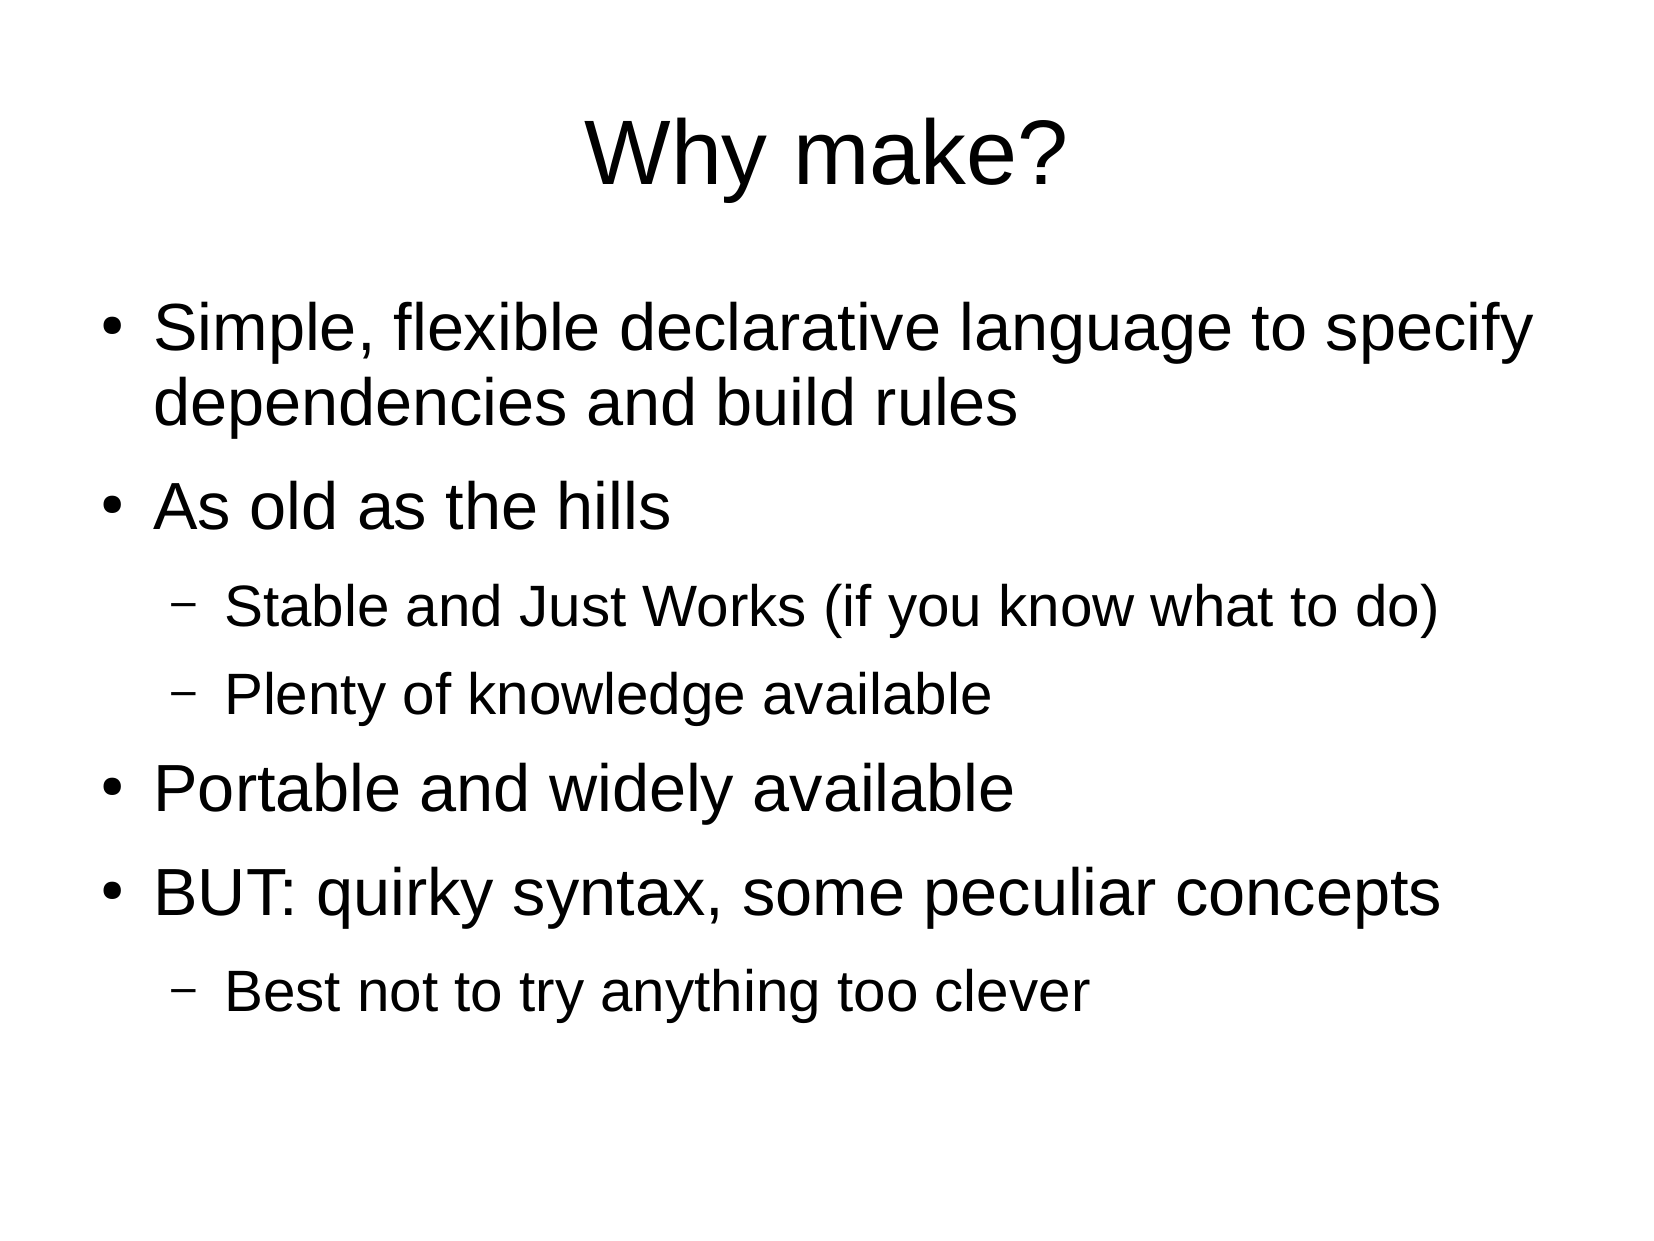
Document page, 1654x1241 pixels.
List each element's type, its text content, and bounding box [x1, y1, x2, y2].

title Why make? [82, 49, 1571, 257]
list Simple, flexible declarative language to specify dependencies and build rules As old as the hills Stable and Just Works (if you know what to do) Plenty of knowledge available Portable and widely available BUT: quirky syntax, some peculiar concepts Best not to try anything too clever [82, 290, 1571, 1109]
